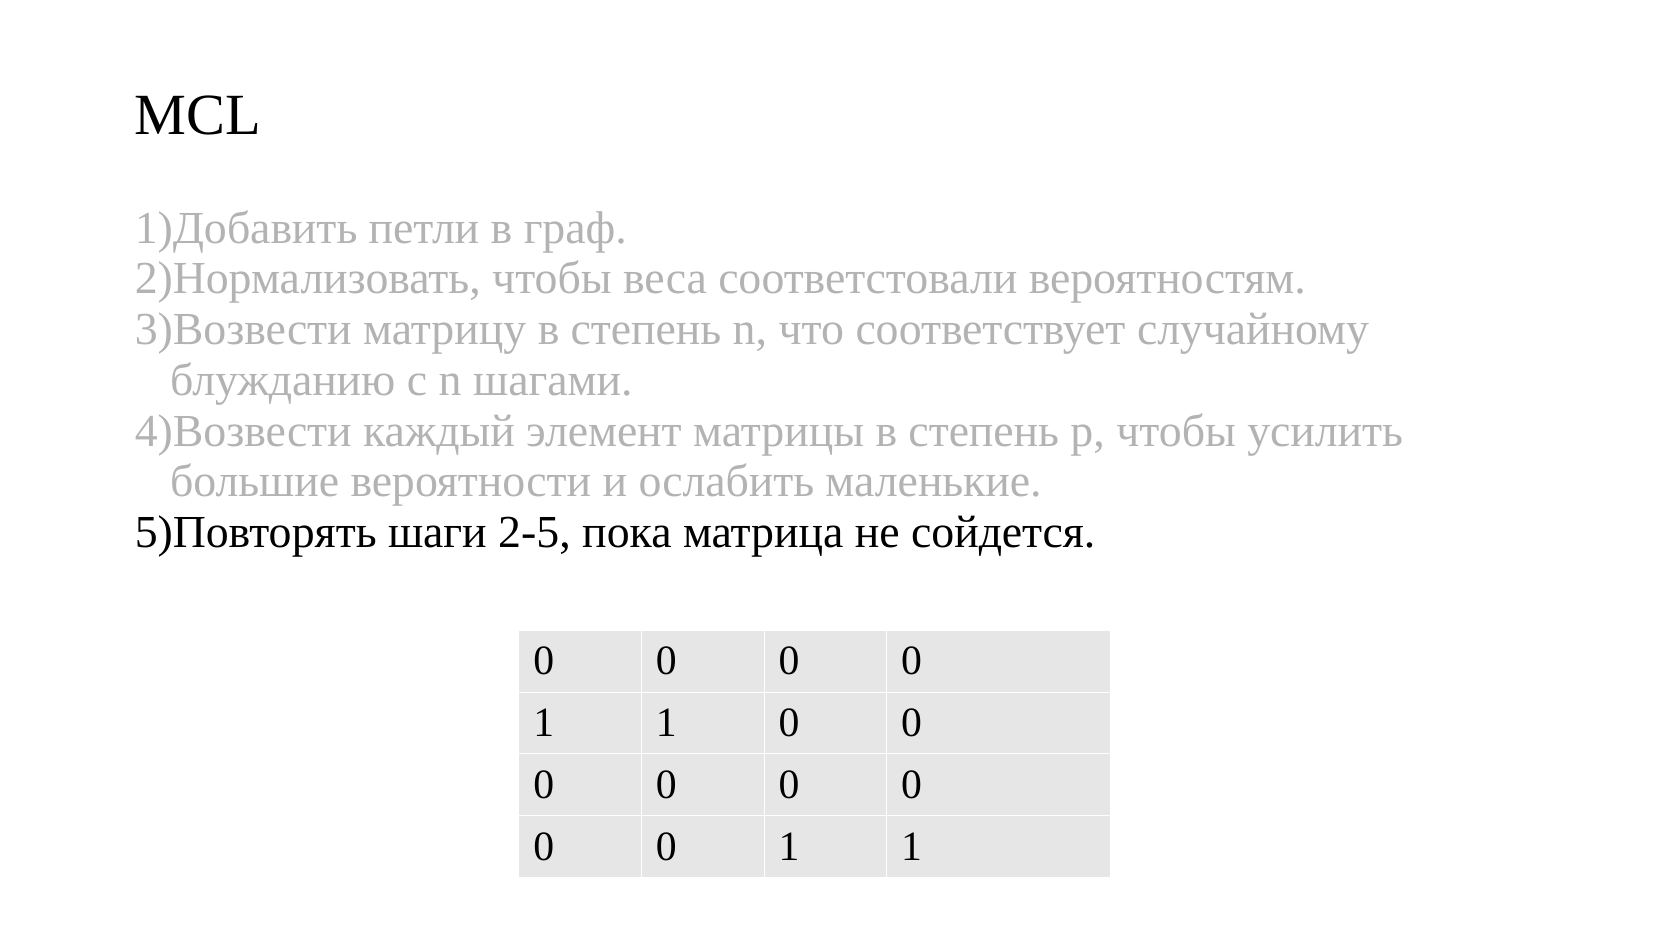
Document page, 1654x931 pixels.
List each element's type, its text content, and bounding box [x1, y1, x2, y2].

table_header 0 [765, 631, 886, 692]
table_cell 0 [765, 754, 886, 815]
table_cell 1 [519, 693, 641, 753]
table_header 0 [887, 631, 1110, 692]
table_header 0 [642, 631, 764, 692]
table_cell 1 [642, 693, 764, 753]
table_cell 1 [887, 816, 1110, 877]
table_header 0 [519, 631, 641, 692]
table_cell 0 [519, 816, 641, 877]
table_cell 0 [887, 754, 1110, 815]
table_cell 0 [887, 693, 1110, 753]
table_cell 0 [642, 816, 764, 877]
text_box Добавить петли в граф. Нормализовать, чтобы веса соответстовали вероятностям. Возвести матрицу в степень n, что соответствует случайному блужданию с n шагами. Возвести каждый элемент матрицы в степень p, чтобы усилить большие вероятности и ослабить маленькие. Повторять шаги 2-5, пока матрица не сойдется. [120, 195, 1531, 567]
table_cell 0 [519, 754, 641, 815]
table_cell 0 [642, 754, 764, 815]
table_cell 1 [765, 816, 886, 877]
table_cell 0 [765, 693, 886, 753]
text_box MCL [120, 75, 276, 155]
